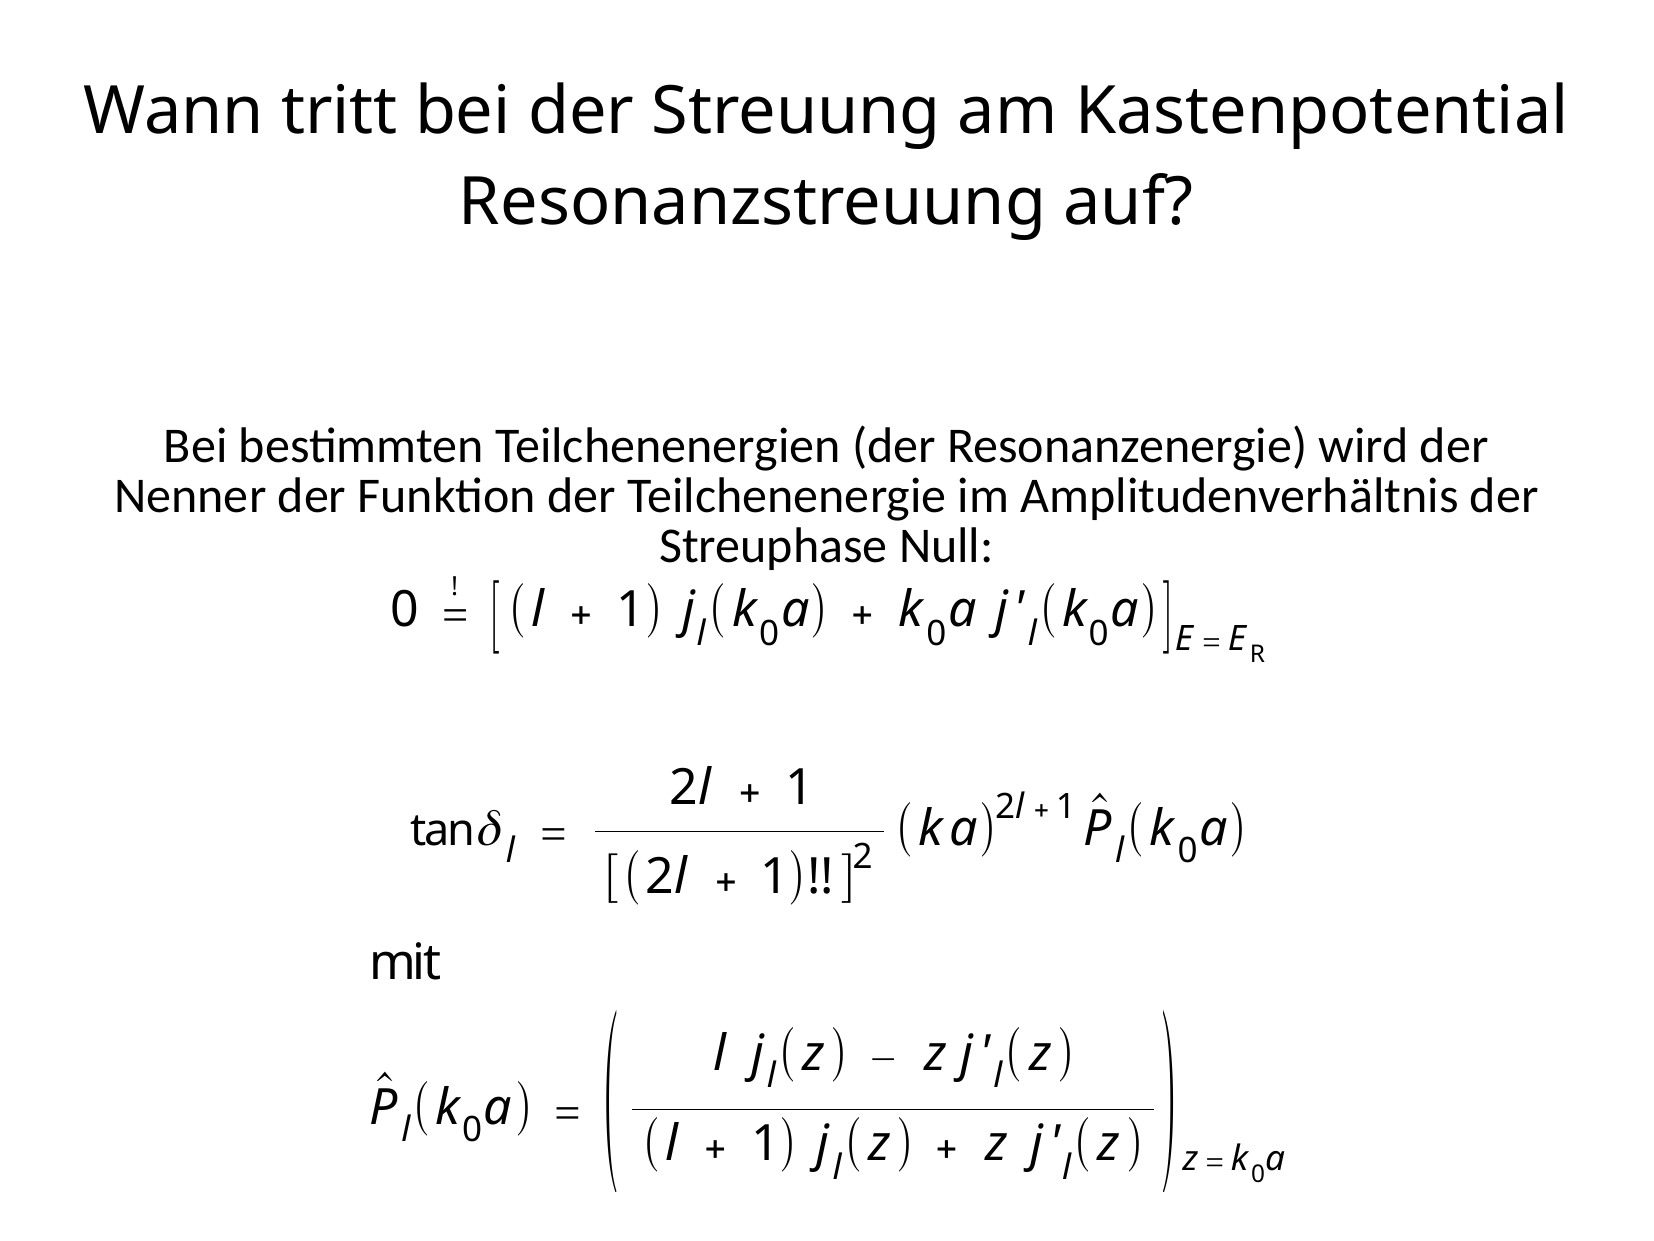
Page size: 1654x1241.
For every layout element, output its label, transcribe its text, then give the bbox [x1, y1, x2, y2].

subtitle Bei bestimmten Teilchenenergien (der Resonanzenergie) wird der Nenner der Funktion der Teilchenenergie im Amplitudenverhältnis der Streuphase Null: [82, 290, 1571, 1010]
title Wann tritt bei der Streuung am Kastenpotential Resonanzstreuung auf? [82, 49, 1571, 257]
chart [384, 570, 1270, 670]
chart [363, 757, 1290, 1192]
